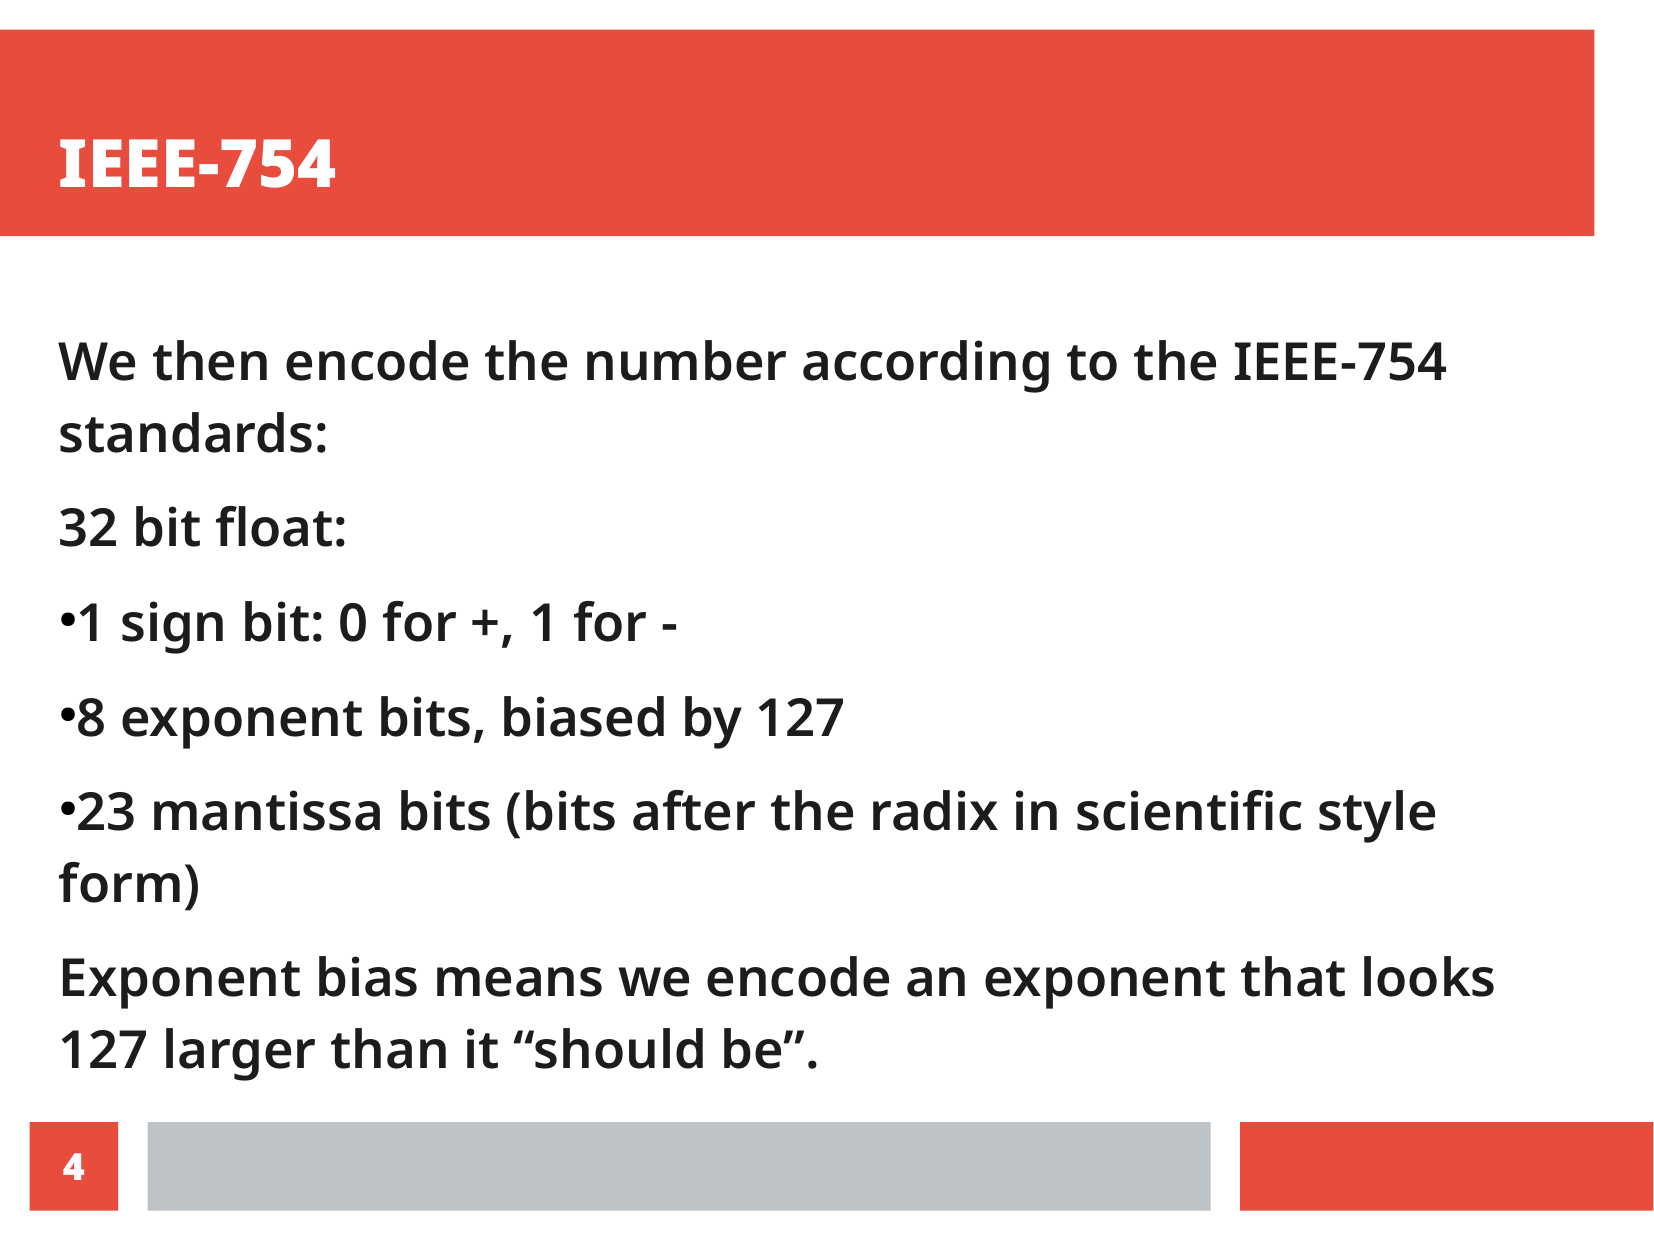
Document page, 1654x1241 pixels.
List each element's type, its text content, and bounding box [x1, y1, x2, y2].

list We then encode the number according to the IEEE-754 standards: 32 bit float: 1 sign bit: 0 for +, 1 for - 8 exponent bits, biased by 127 23 mantissa bits (bits after the radix in scientific style form) Exponent bias means we encode an exponent that looks 127 larger than it “should be”. [59, 324, 1565, 1093]
title IEEE-754 [59, 59, 1595, 207]
